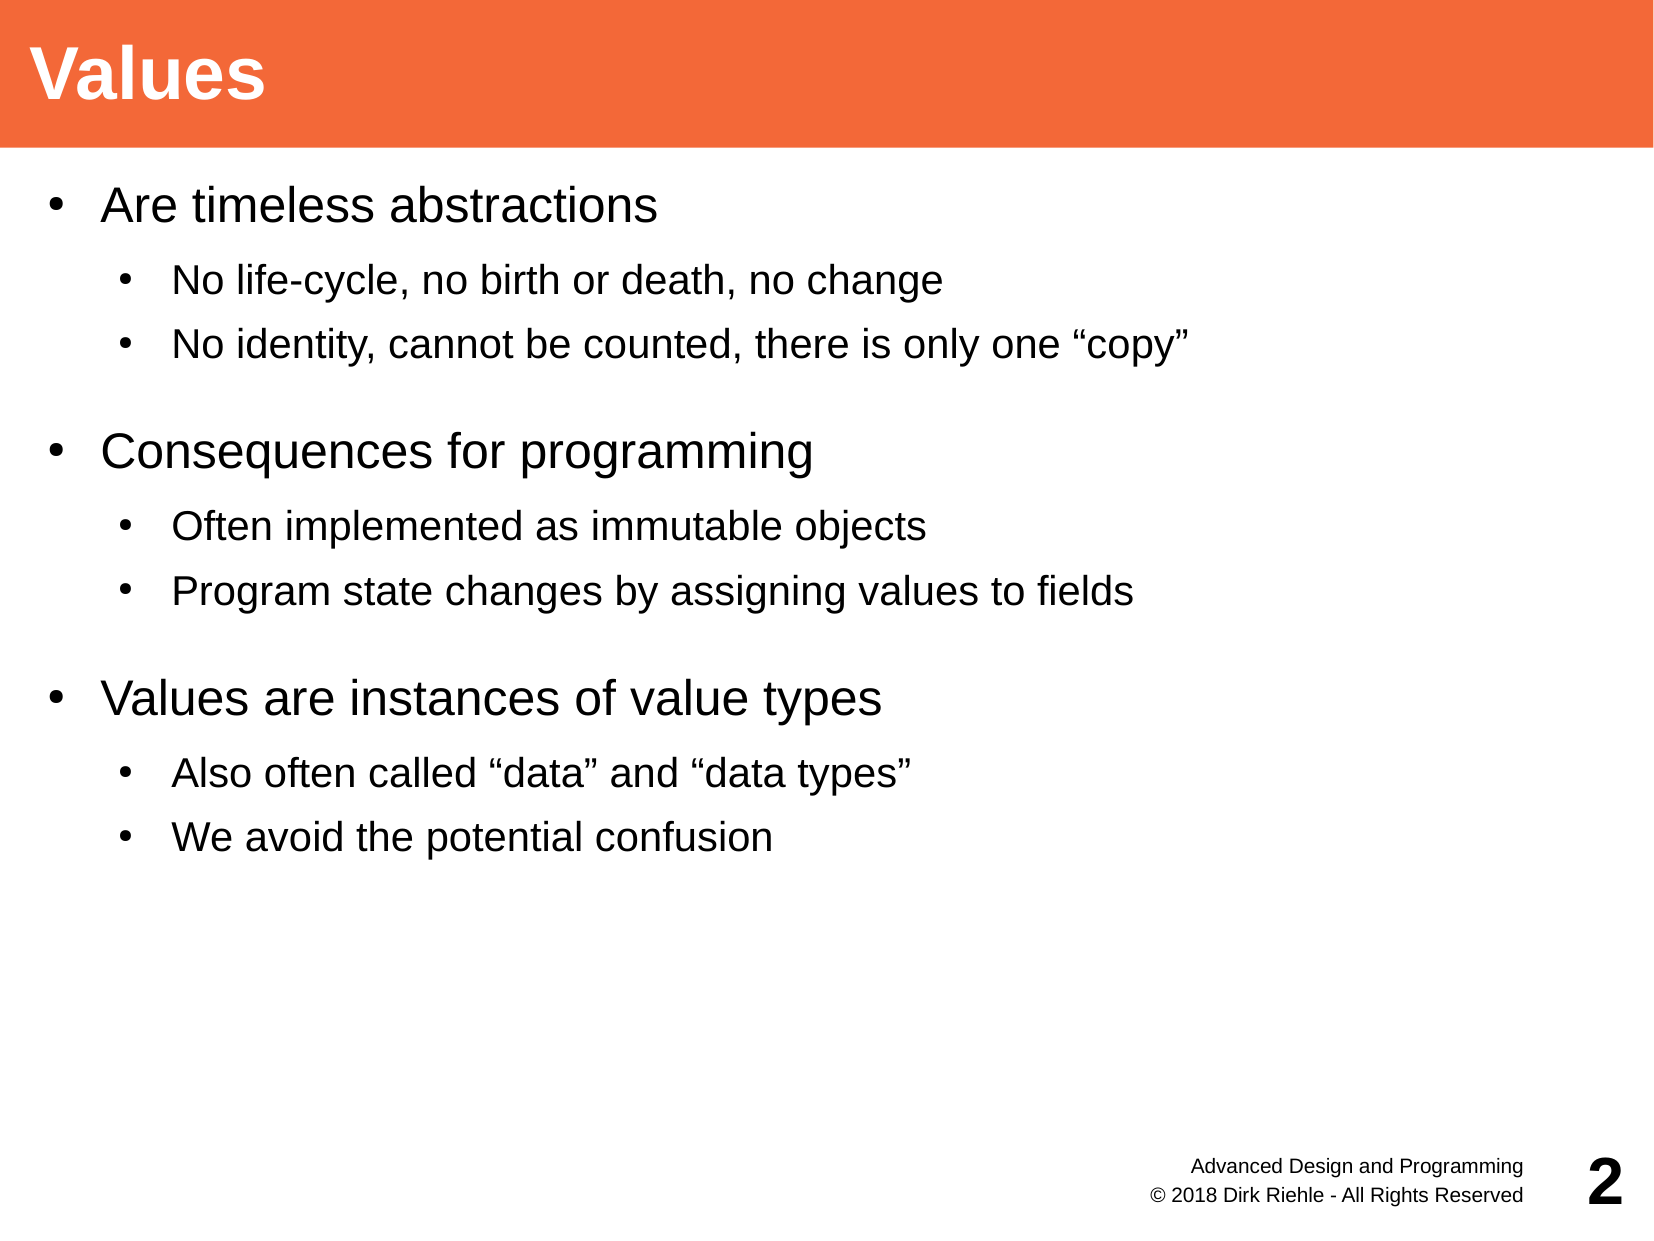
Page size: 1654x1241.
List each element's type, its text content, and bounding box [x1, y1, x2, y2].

title Values [0, 0, 1654, 148]
list Are timeless abstractions No life-cycle, no birth or death, no change No identity, cannot be counted, there is only one “copy” Consequences for programming Often implemented as immutable objects Program state changes by assigning values to fields Values are instances of value types Also often called “data” and “data types” We avoid the potential confusion [29, 177, 1625, 1063]
